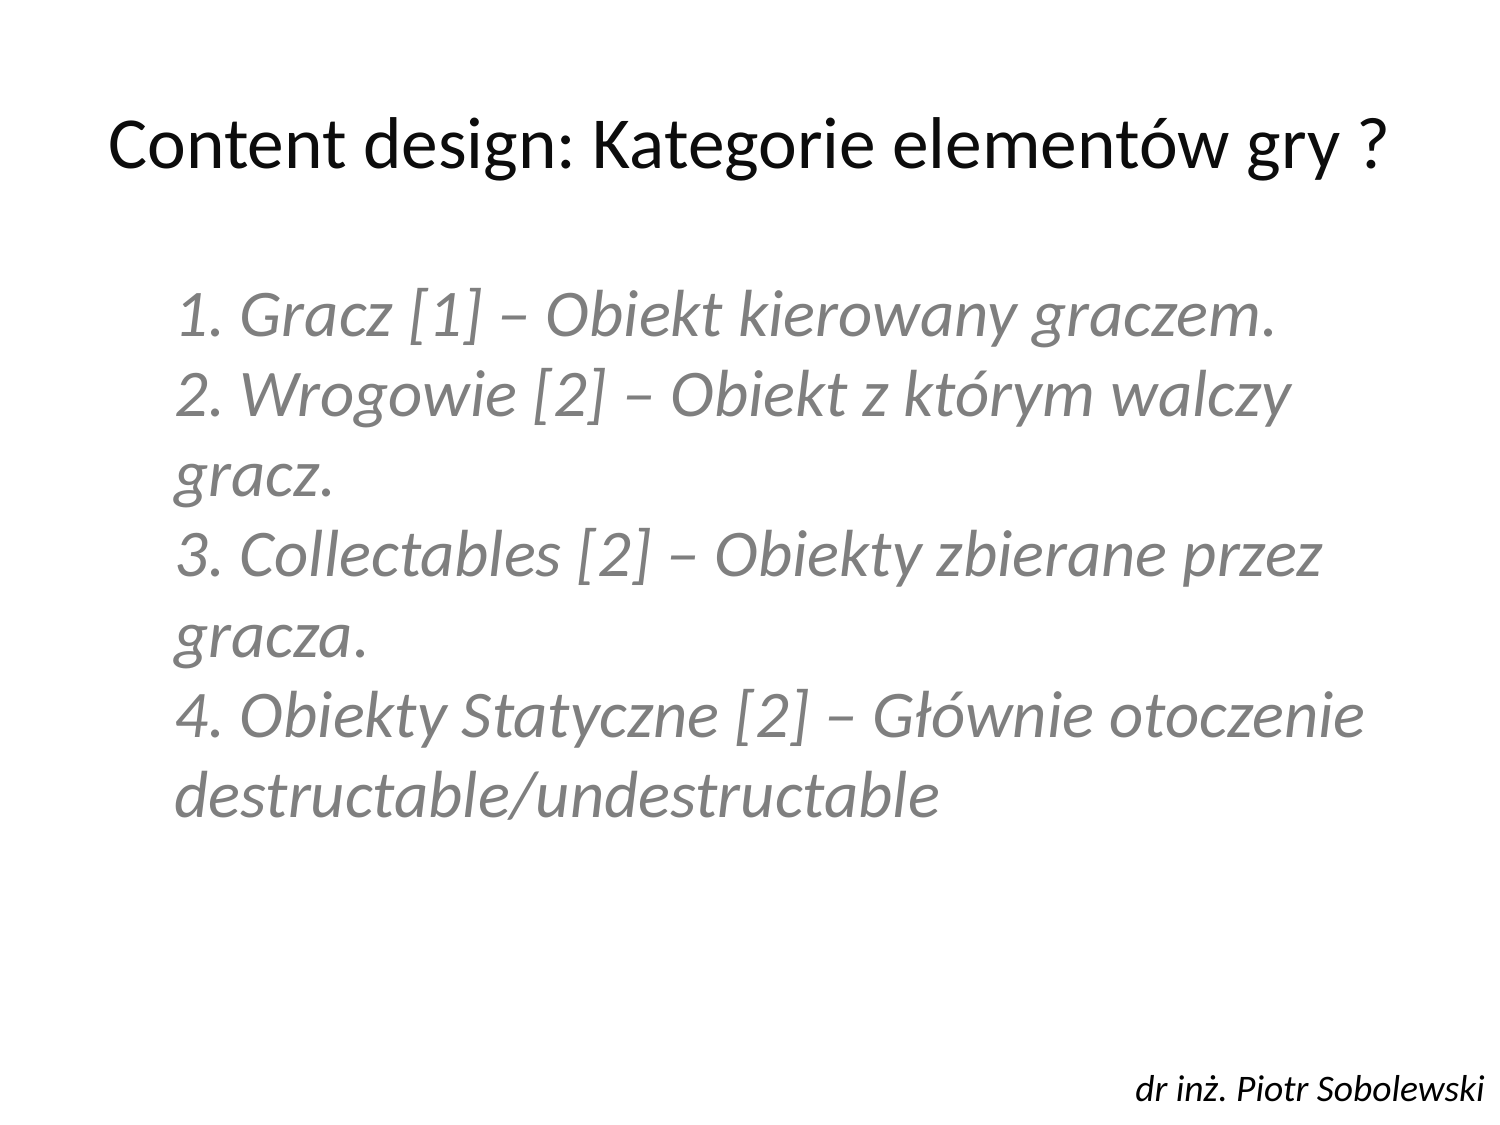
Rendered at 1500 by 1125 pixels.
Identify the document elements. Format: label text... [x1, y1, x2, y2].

text_box dr inż. Piotr Sobolewski [823, 1049, 1500, 1125]
title Content design: Kategorie elementów gry ? [75, 45, 1425, 233]
list 1. Gracz [1] – Obiekt kierowany graczem. 2. Wrogowie [2] – Obiekt z którym walczy gracz. 3. Collectables [2] – Obiekty zbierane przez gracza. 4. Obiekty Statyczne [2] – Głównie otoczenie destructable/undestructable [75, 262, 1425, 1005]
